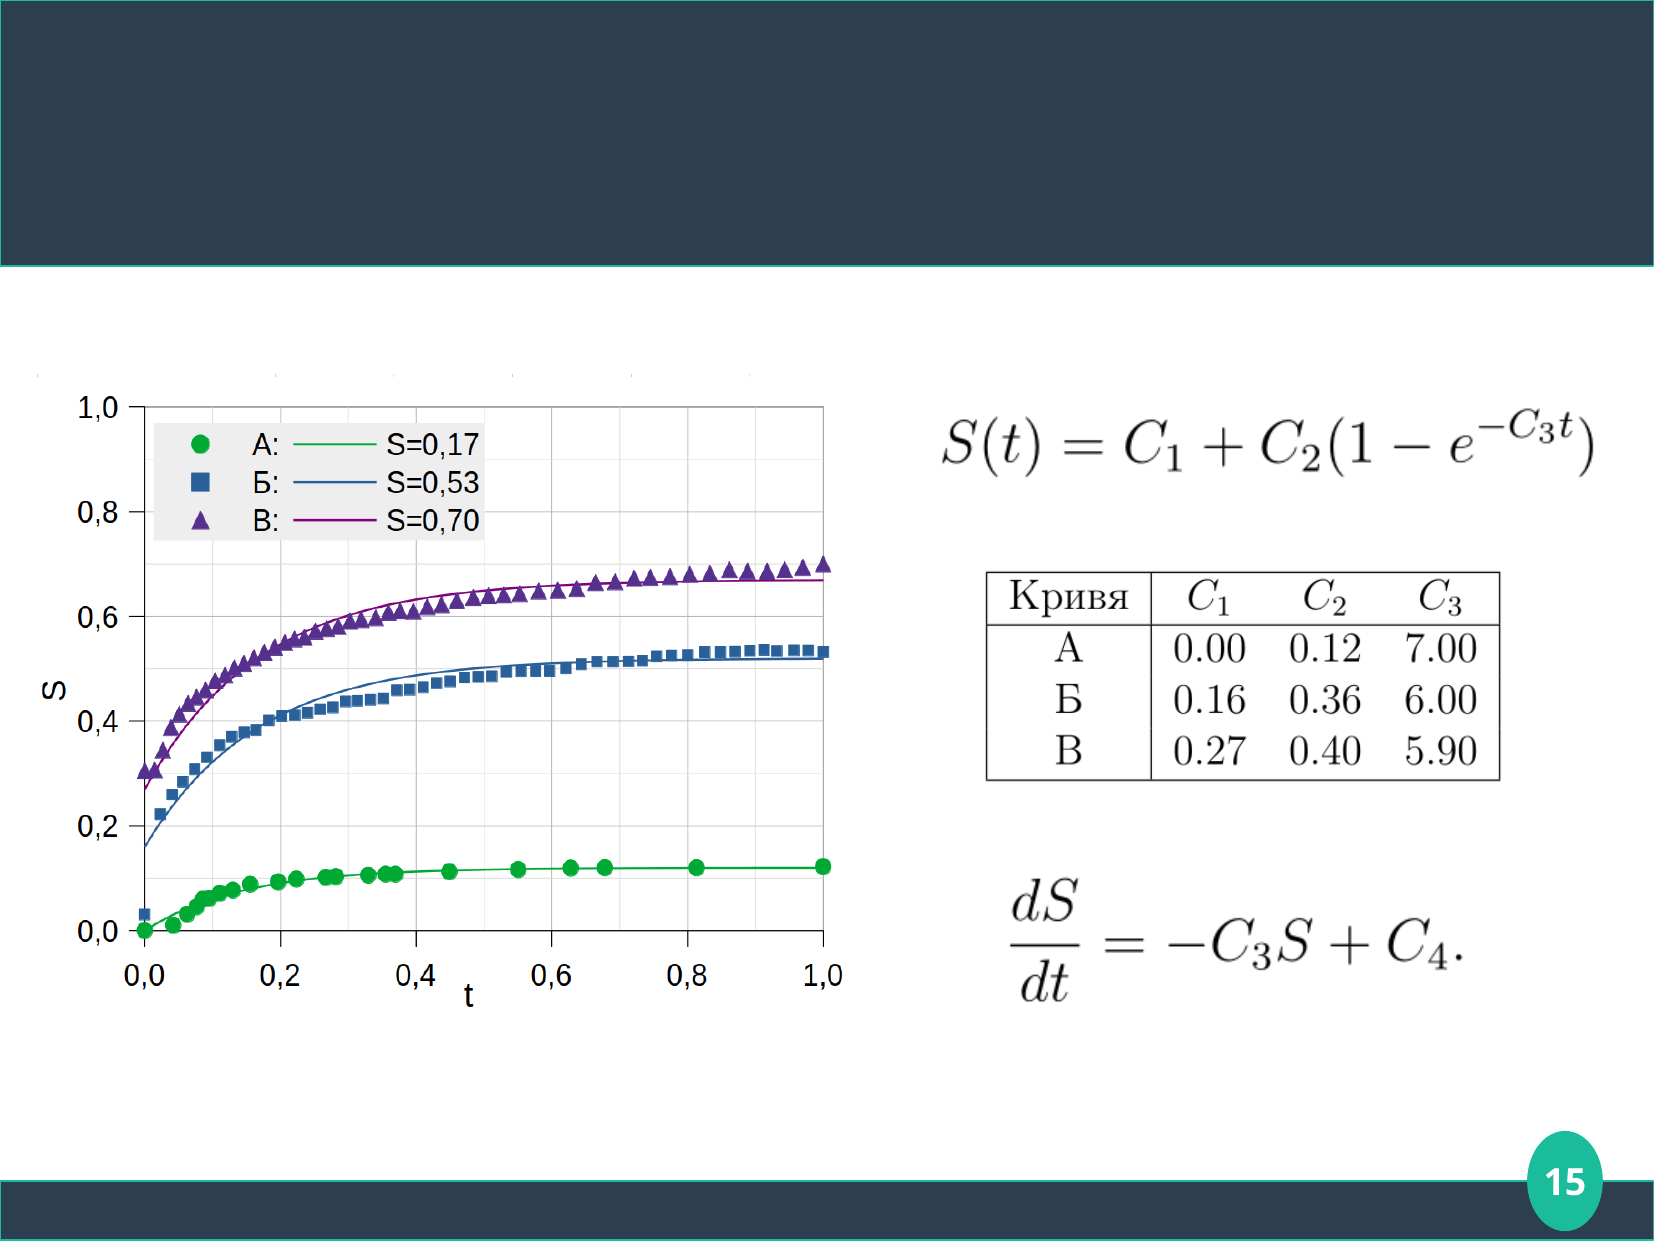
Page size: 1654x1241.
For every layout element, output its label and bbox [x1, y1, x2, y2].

picture [865, 824, 1613, 1030]
picture [888, 374, 1601, 507]
picture [975, 562, 1507, 788]
picture [37, 374, 856, 1013]
